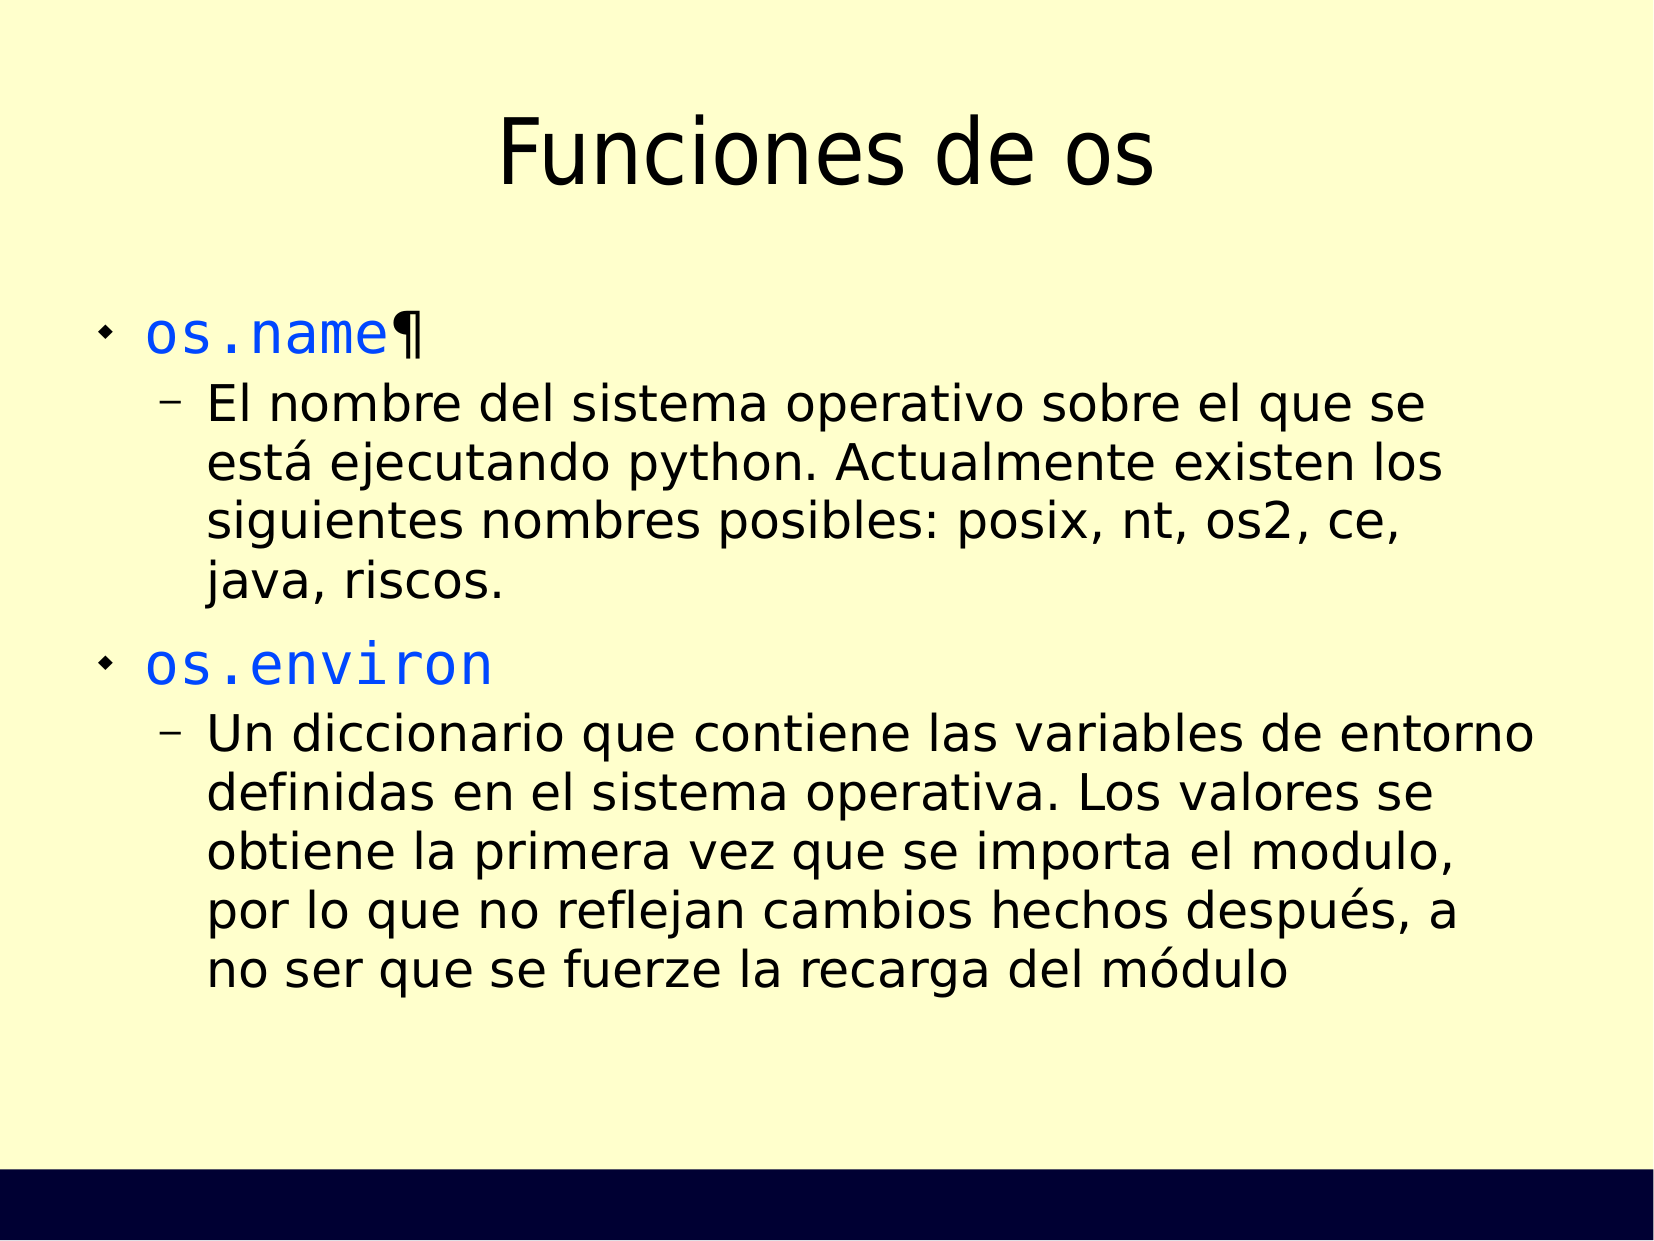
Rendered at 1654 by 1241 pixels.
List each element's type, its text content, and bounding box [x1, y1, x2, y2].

list os.name¶ El nombre del sistema operativo sobre el que se está ejecutando python. Actualmente existen los siguientes nombres posibles: posix, nt, os2, ce, java, riscos. os.environ Un diccionario que contiene las variables de entorno definidas en el sistema operativa. Los valores se obtiene la primera vez que se importa el modulo, por lo que no reflejan cambios hechos después, a no ser que se fuerze la recarga del módulo [82, 290, 1538, 1010]
title Funciones de os [82, 49, 1571, 257]
